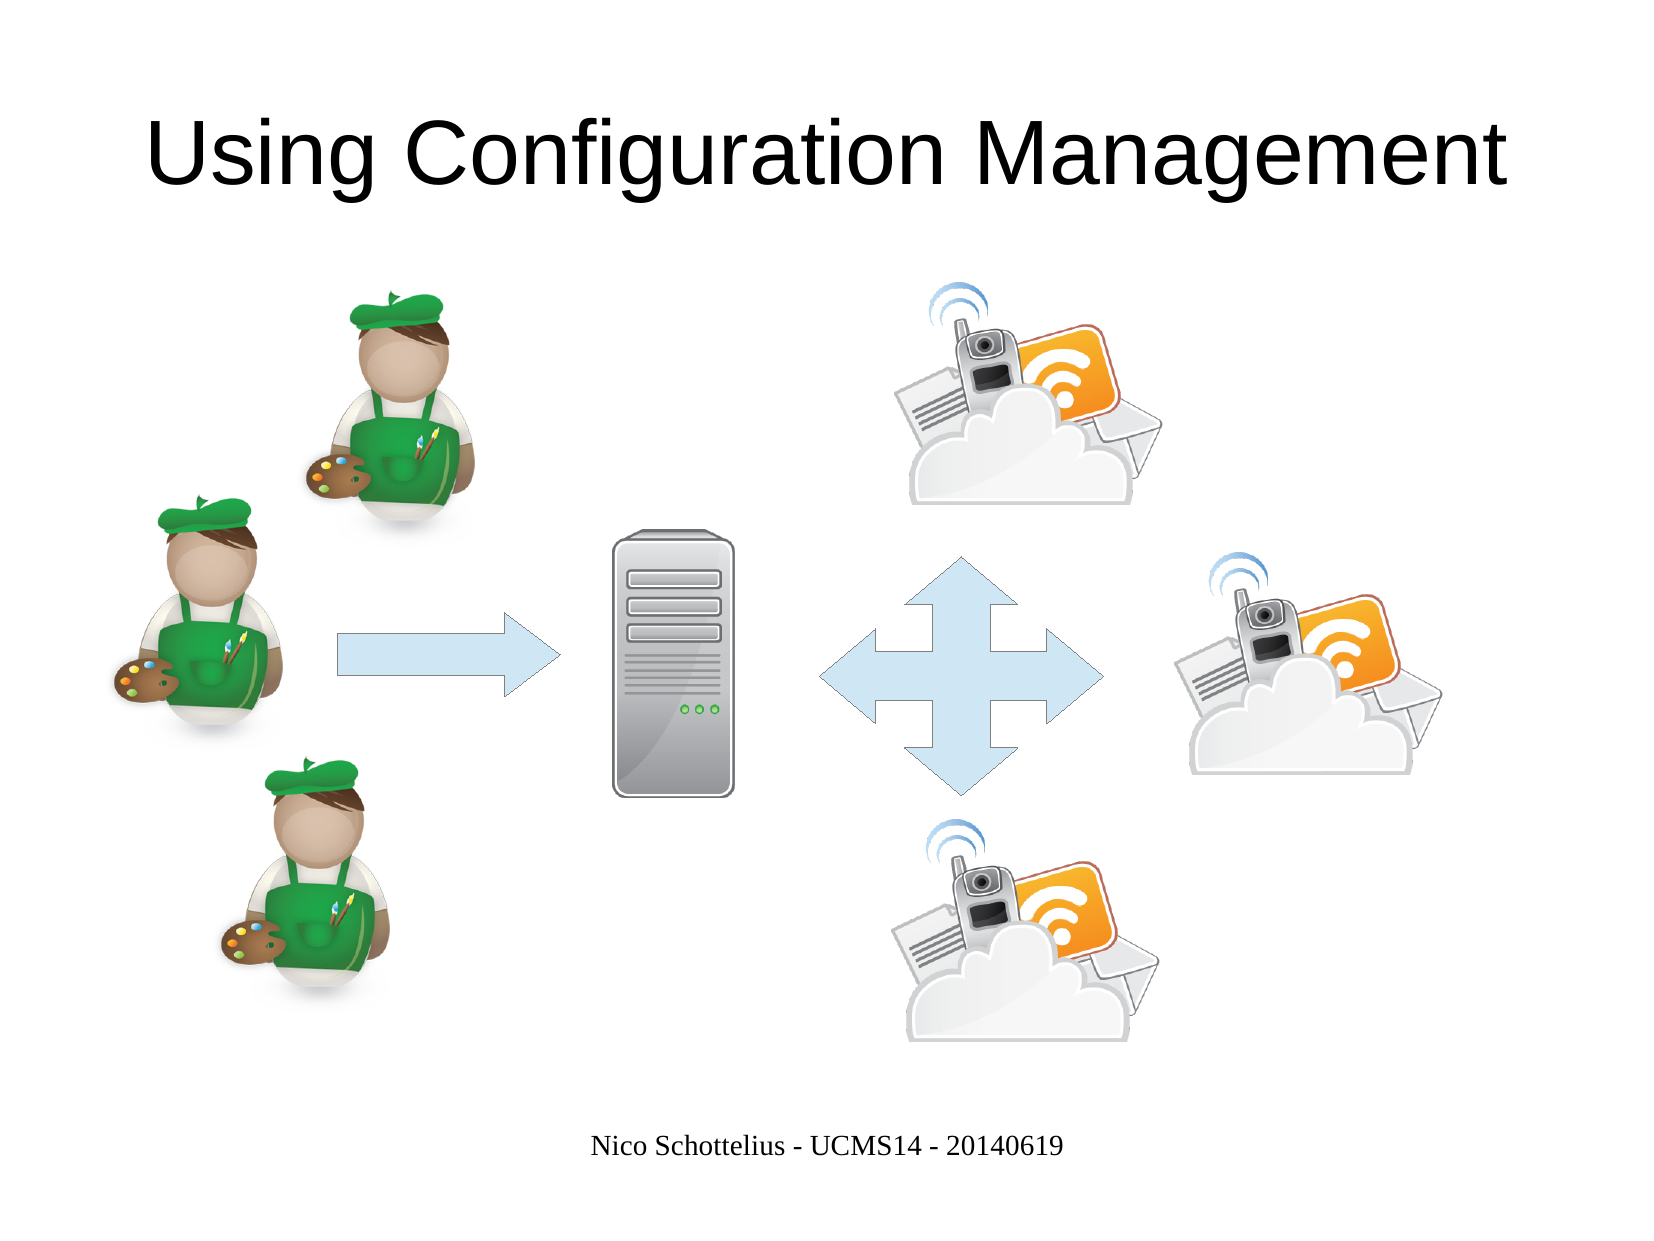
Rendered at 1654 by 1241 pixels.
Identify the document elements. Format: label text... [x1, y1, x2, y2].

picture [894, 282, 1169, 505]
picture [1174, 552, 1449, 775]
text_box [337, 612, 561, 697]
picture [612, 529, 735, 798]
title Using Configuration Management [82, 49, 1571, 257]
text_box [819, 556, 1104, 796]
picture [891, 819, 1166, 1042]
picture [99, 274, 505, 1015]
